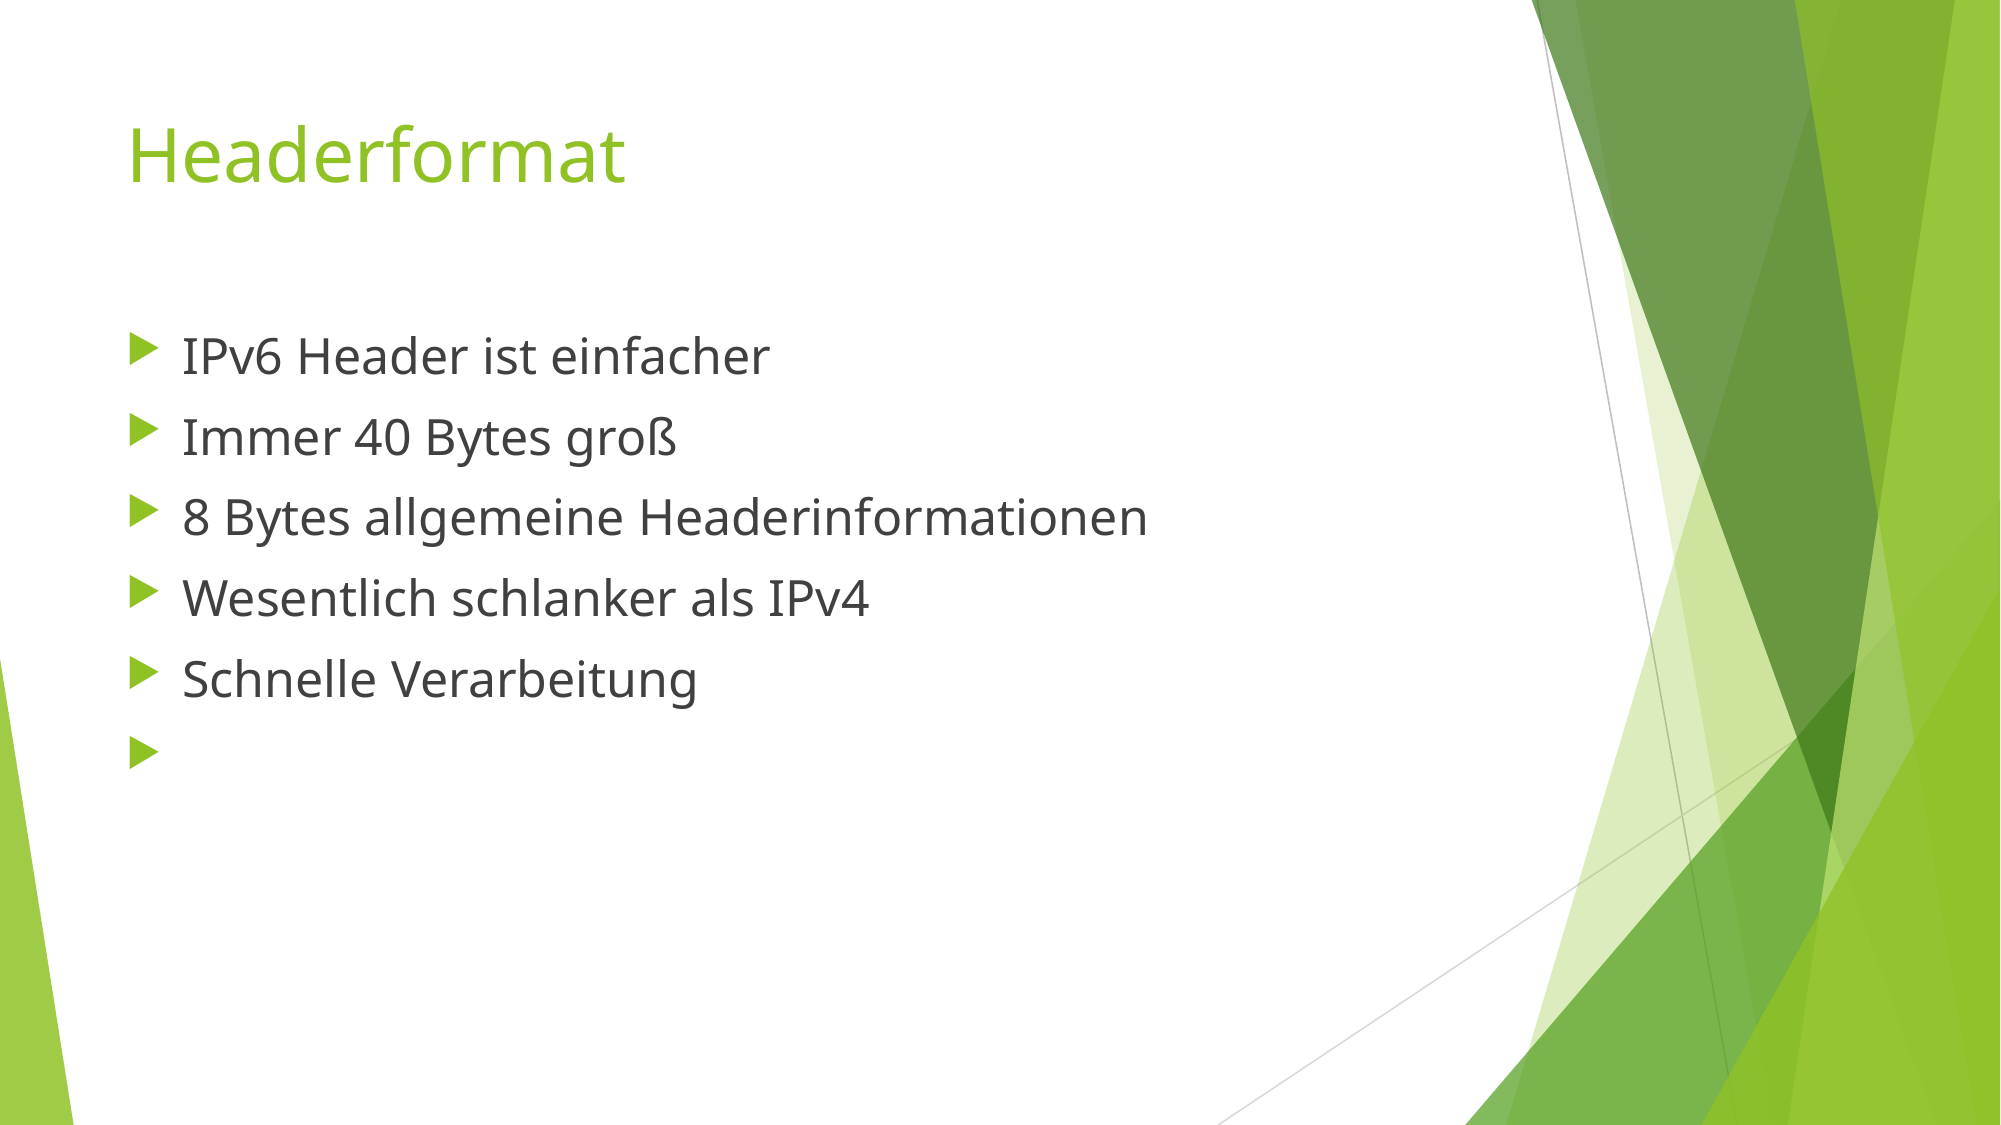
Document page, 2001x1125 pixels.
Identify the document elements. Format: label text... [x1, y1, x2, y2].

title Headerformat [111, 99, 1522, 316]
list IPv6 Header ist einfacher Immer 40 Bytes groß 8 Bytes allgemeine Headerinformationen Wesentlich schlanker als IPv4 Schnelle Verarbeitung [111, 316, 1522, 992]
